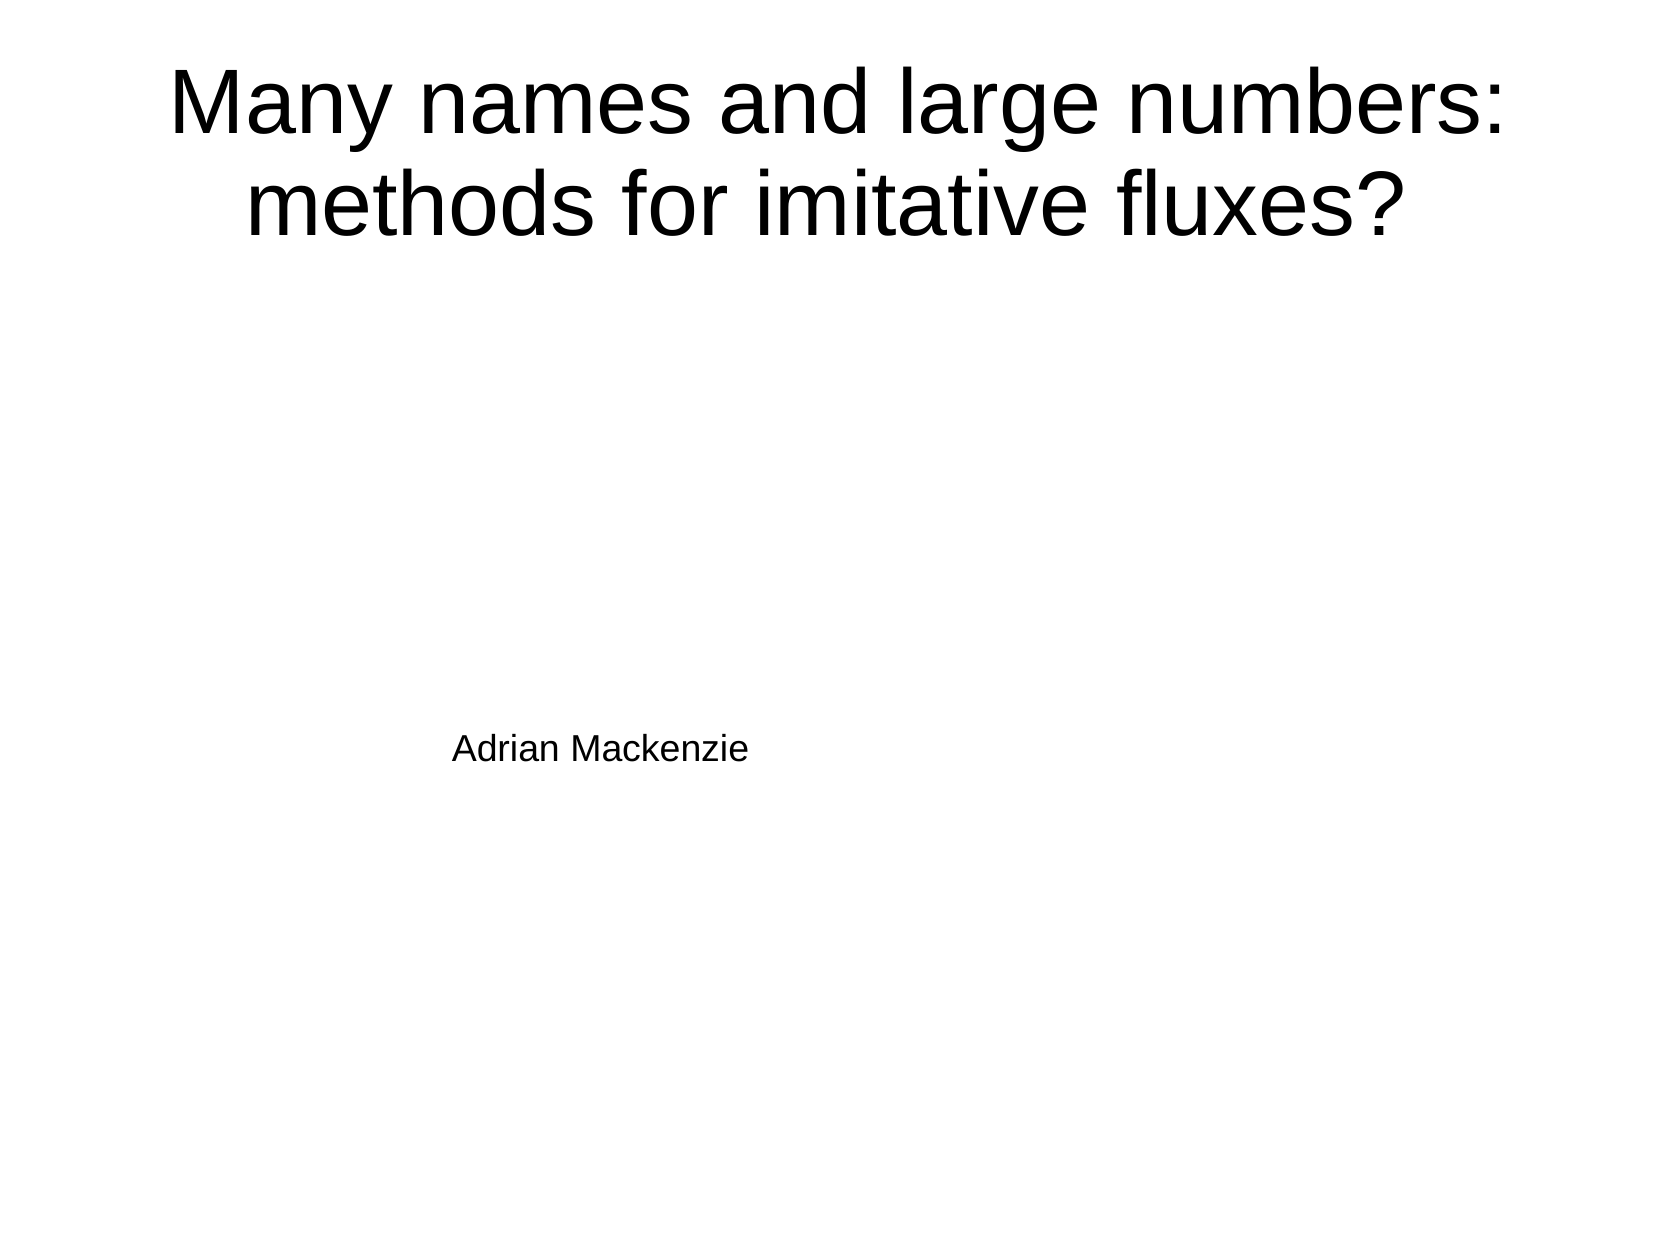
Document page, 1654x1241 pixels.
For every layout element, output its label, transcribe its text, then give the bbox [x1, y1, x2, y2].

text_box Adrian Mackenzie [437, 720, 969, 778]
subtitle [82, 290, 1571, 1010]
title Many names and large numbers: methods for imitative fluxes? [82, 49, 1571, 257]
